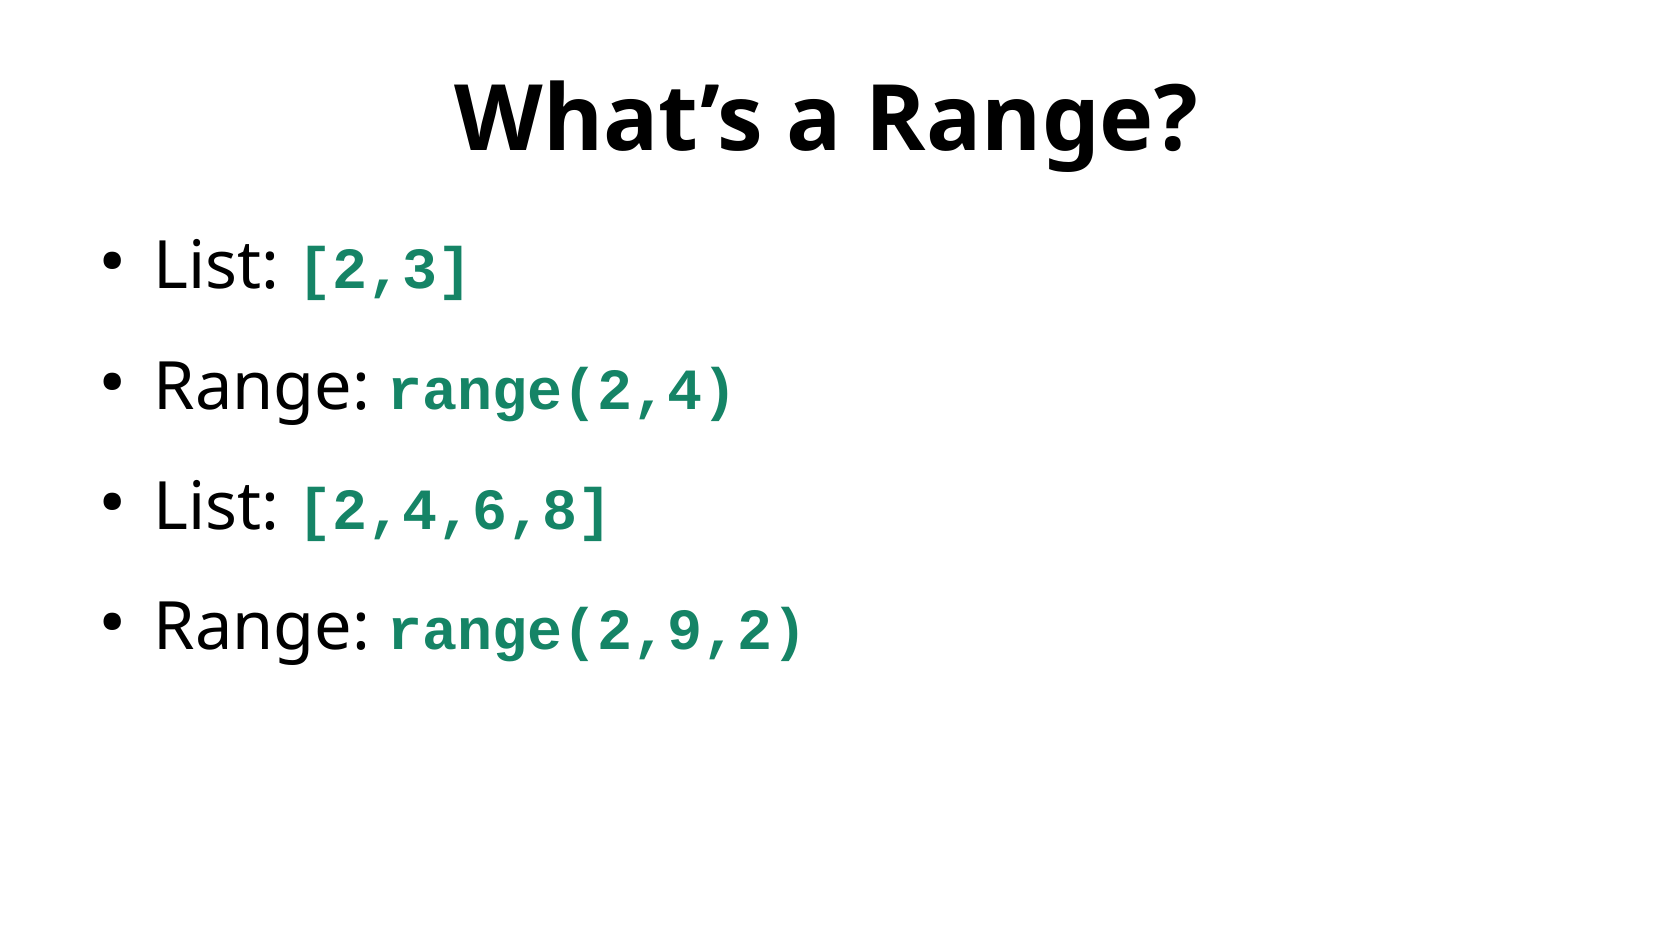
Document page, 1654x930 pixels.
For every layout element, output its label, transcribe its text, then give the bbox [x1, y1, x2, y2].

title What’s a Range? [82, 37, 1571, 193]
list List: [2,3] Range: range(2,4) List: [2,4,6,8] Range: range(2,9,2) [82, 217, 1571, 875]
